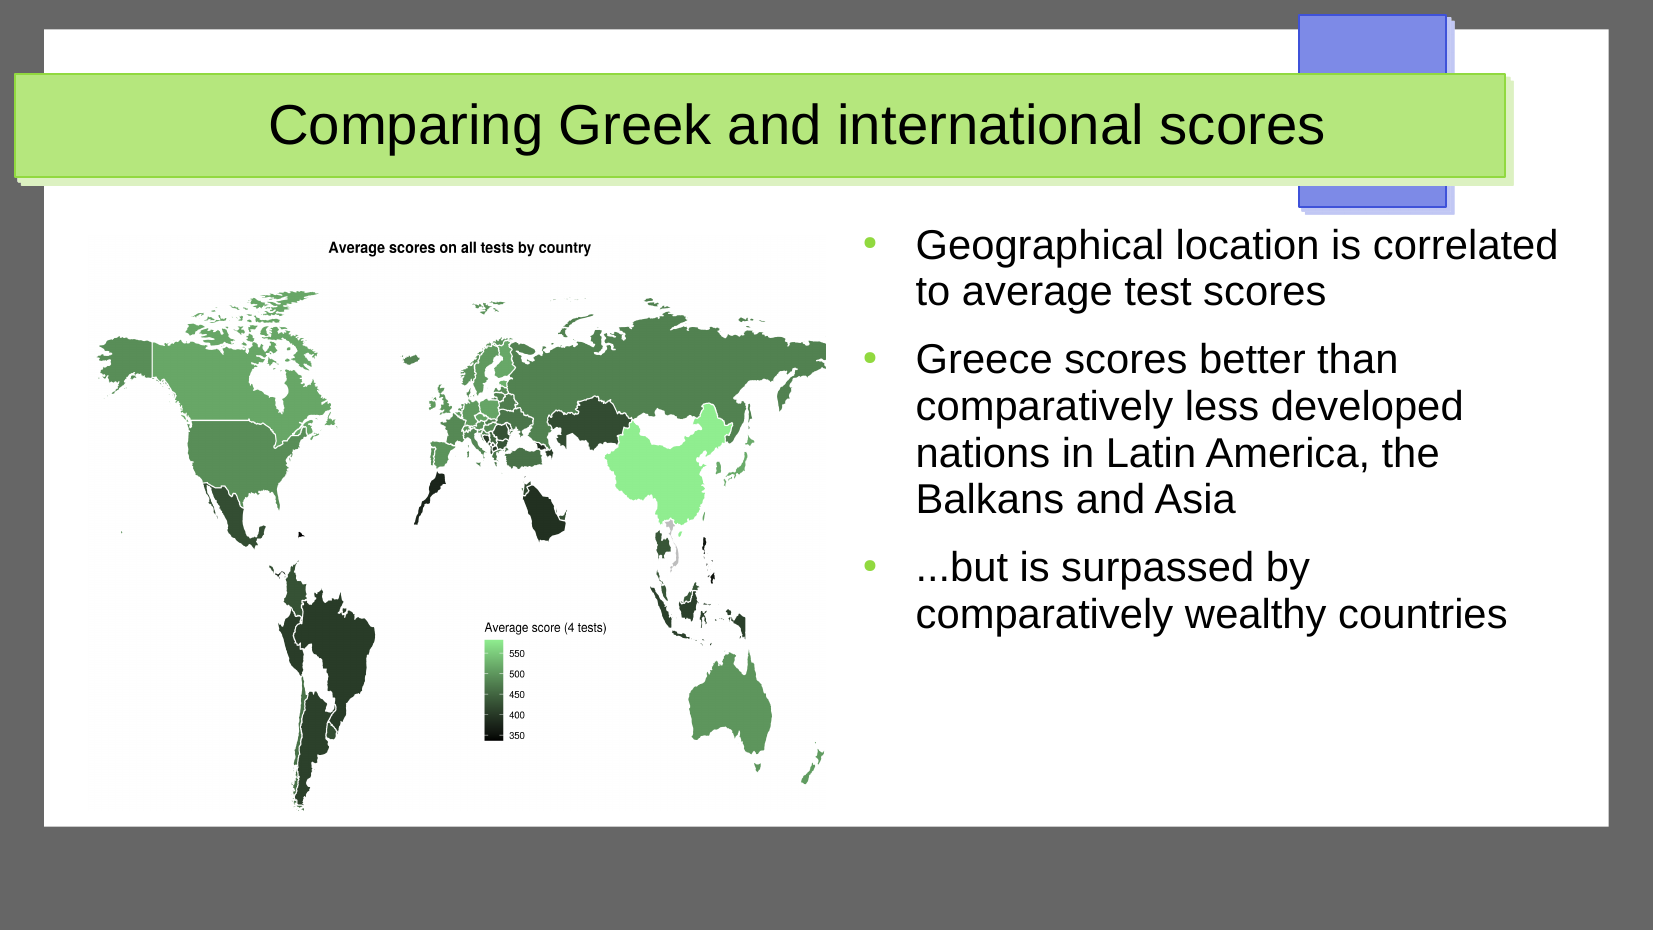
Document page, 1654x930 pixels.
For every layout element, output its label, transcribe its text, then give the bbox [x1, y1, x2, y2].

title Comparing Greek and international scores [88, 73, 1506, 178]
list Geographical location is correlated to average test scores Greece scores better than comparatively less developed nations in Latin America, the Balkans and Asia ...but is surpassed by comparatively wealthy countries [844, 221, 1566, 812]
picture [88, 235, 826, 811]
